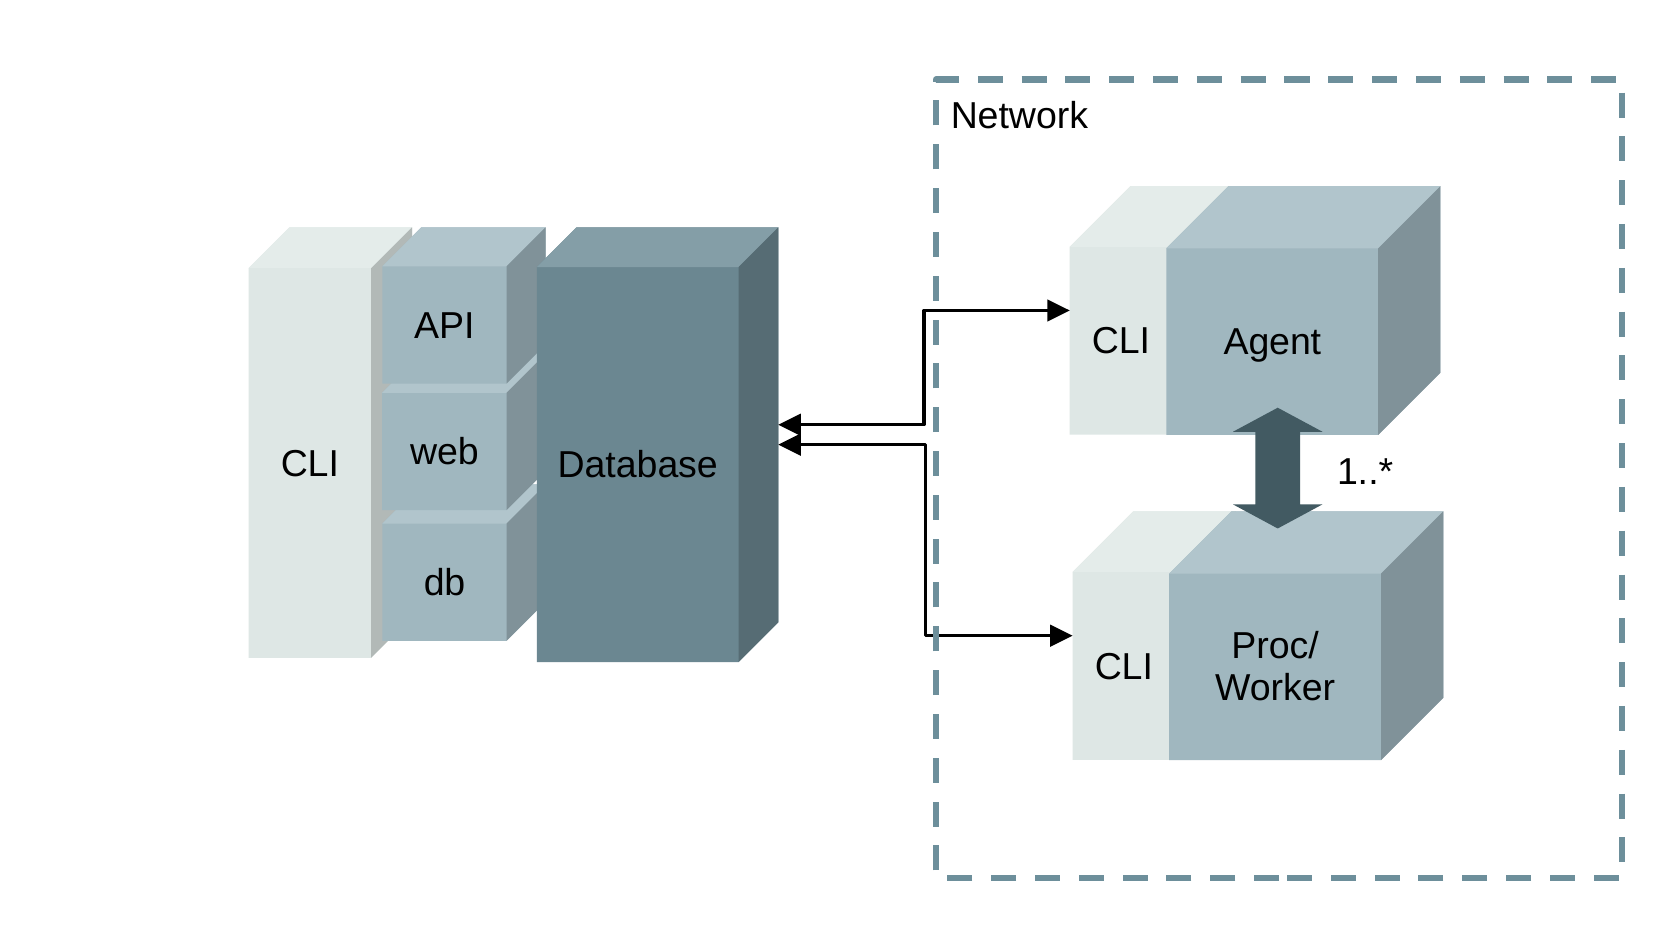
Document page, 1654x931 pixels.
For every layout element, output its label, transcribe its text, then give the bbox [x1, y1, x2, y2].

text_box [1233, 407, 1323, 529]
text_box Network [936, 86, 1131, 144]
text_box CLI [248, 269, 371, 658]
text_box db [382, 524, 506, 641]
text_box Database [536, 268, 738, 663]
text_box CLI [1072, 573, 1169, 760]
text_box CLI [1069, 247, 1166, 435]
text_box Agent [1166, 249, 1378, 435]
text_box API [382, 267, 506, 384]
text_box Proc/ Worker [1169, 574, 1381, 761]
text_box web [382, 393, 506, 511]
text_box 1..* [1322, 443, 1442, 501]
